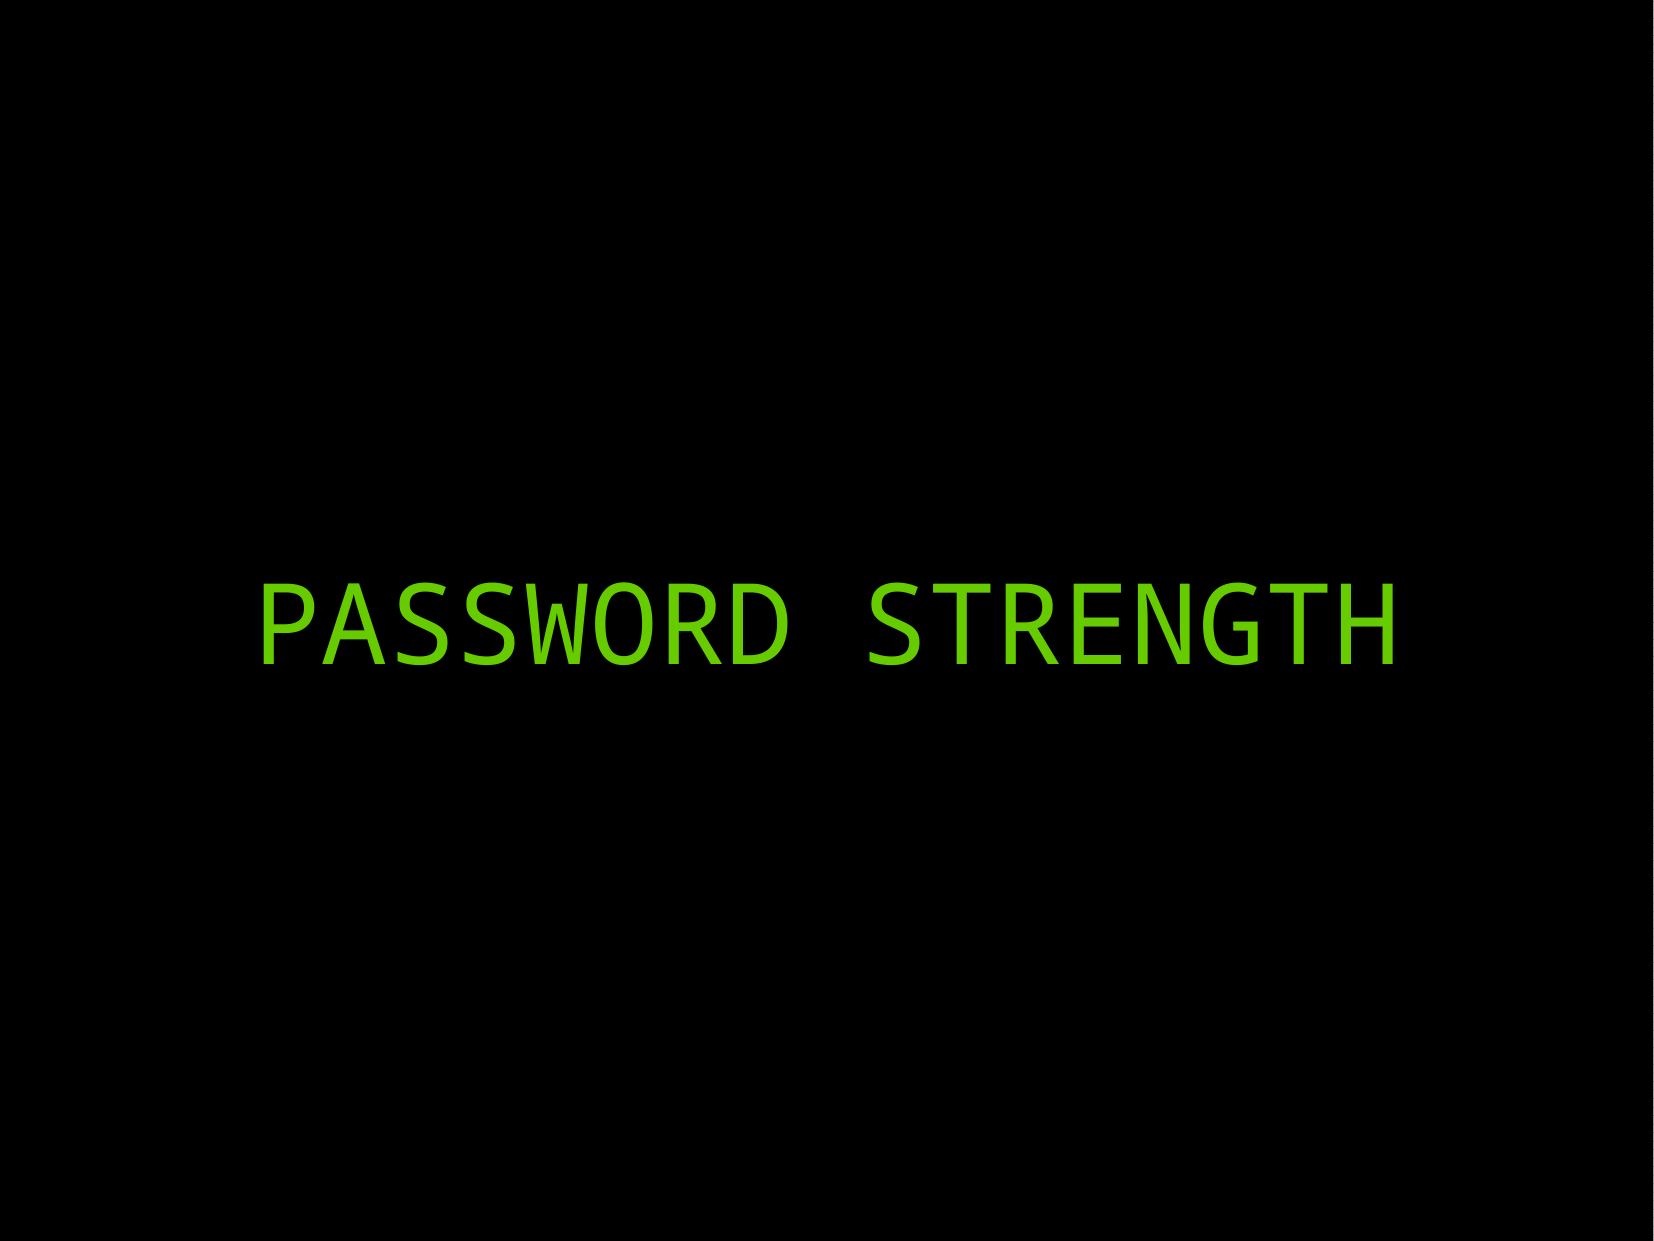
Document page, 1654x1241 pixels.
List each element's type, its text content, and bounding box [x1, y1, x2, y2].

title PASSWORD STRENGTH [0, 0, 1654, 1241]
